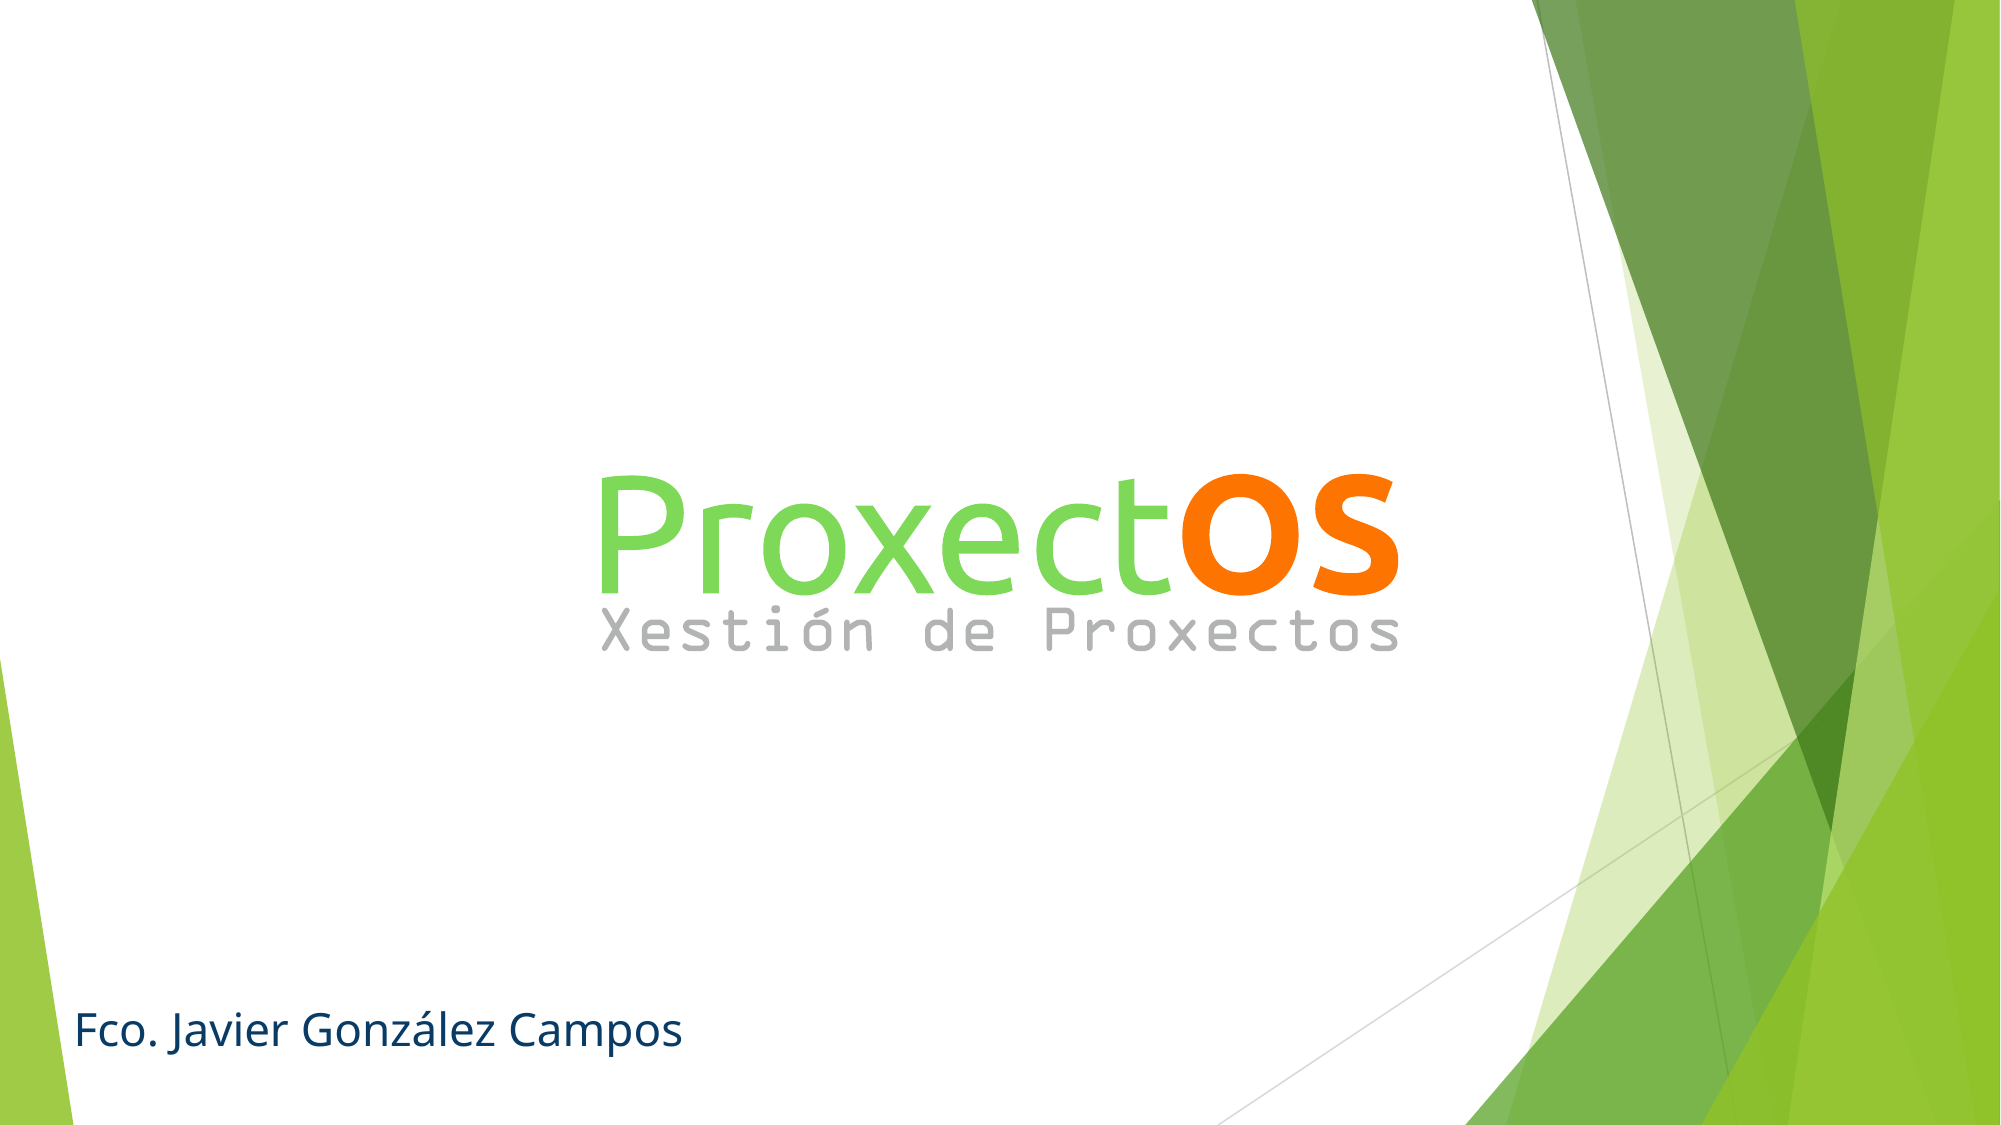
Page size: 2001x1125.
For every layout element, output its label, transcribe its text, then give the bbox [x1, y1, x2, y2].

picture [601, 473, 1399, 652]
text_box Fco. Javier González Campos [58, 965, 1237, 1071]
